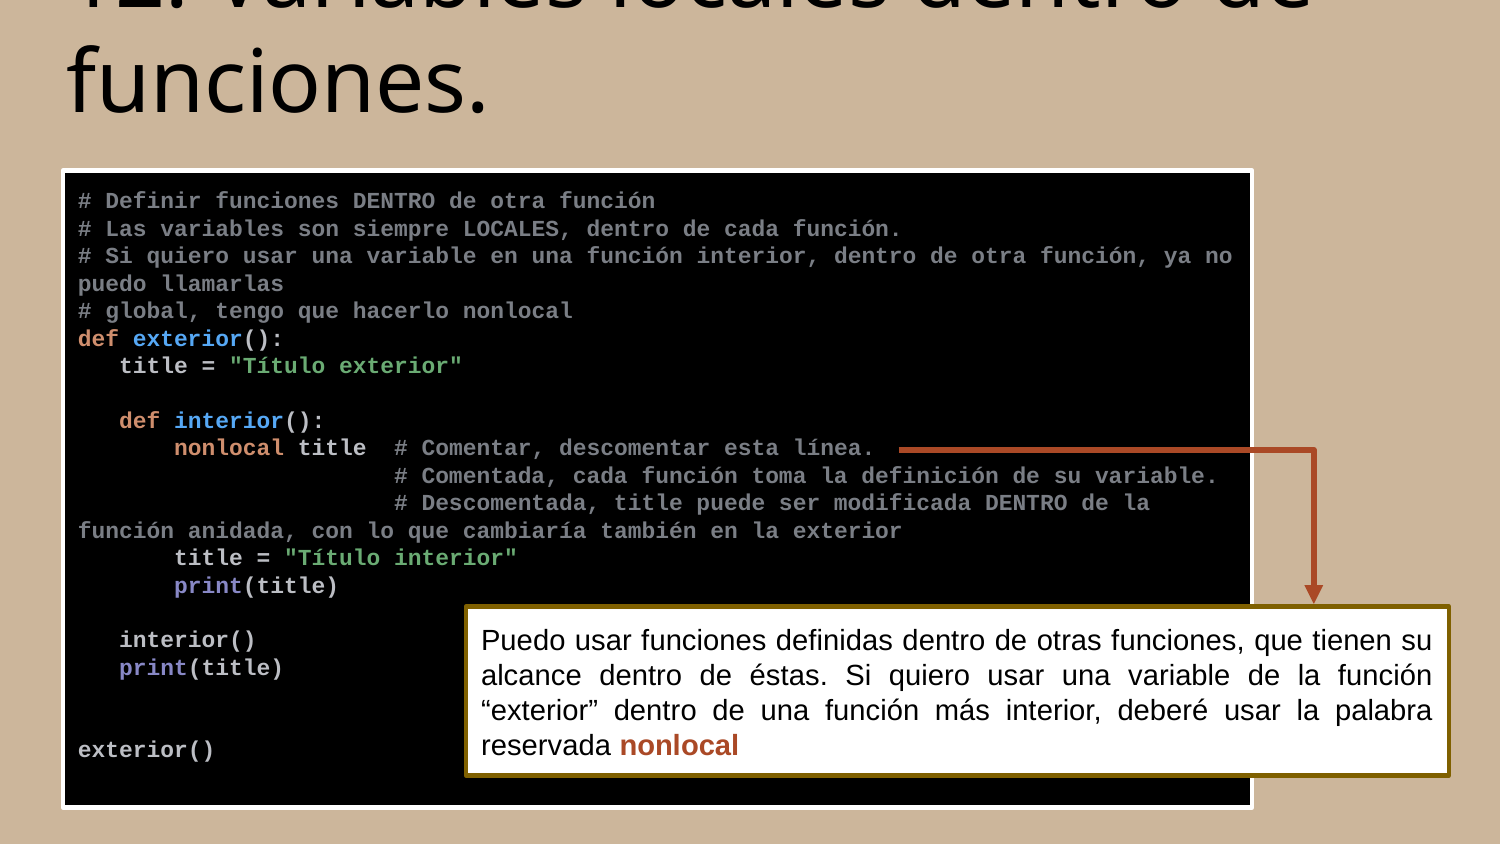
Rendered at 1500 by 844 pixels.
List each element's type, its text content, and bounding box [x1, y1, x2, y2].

text_box Puedo usar funciones definidas dentro de otras funciones, que tienen su alcance dentro de éstas. Si quiero usar una variable de la función “exterior” dentro de una función más interior, deberé usar la palabra reservada nonlocal [466, 606, 1449, 776]
title 12. Variables locales dentro de funciones. [51, 8, 1449, 146]
text_box # Definir funciones DENTRO de otra función # Las variables son siempre LOCALES, dentro de cada función. # Si quiero usar una variable en una función interior, dentro de otra función, ya no puedo llamarlas # global, tengo que hacerlo nonlocal def exterior(): title = "Título exterior" def interior(): nonlocal title # Comentar, descomentar esta línea. # Comentada, cada función toma la definición de su variable. # Descomentada, title puede ser modificada DENTRO de la función anidada, con lo que cambiaría también en la exterior title = "Título interior" print(title) interior() print(title) exterior() [62, 170, 1253, 808]
